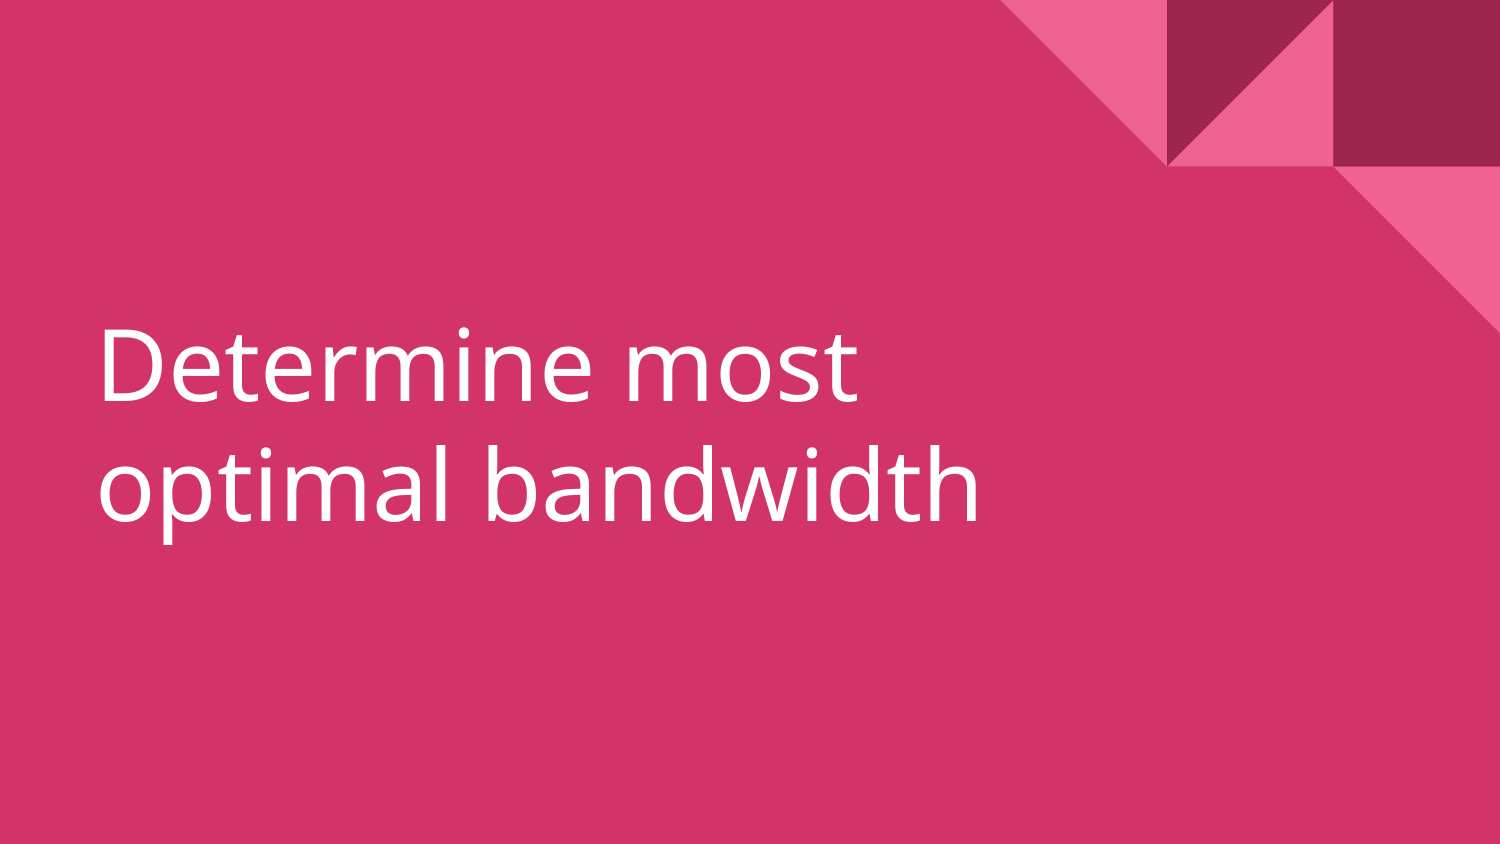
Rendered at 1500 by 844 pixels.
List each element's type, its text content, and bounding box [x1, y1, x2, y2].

title Determine most optimal bandwidth [80, 86, 1003, 758]
